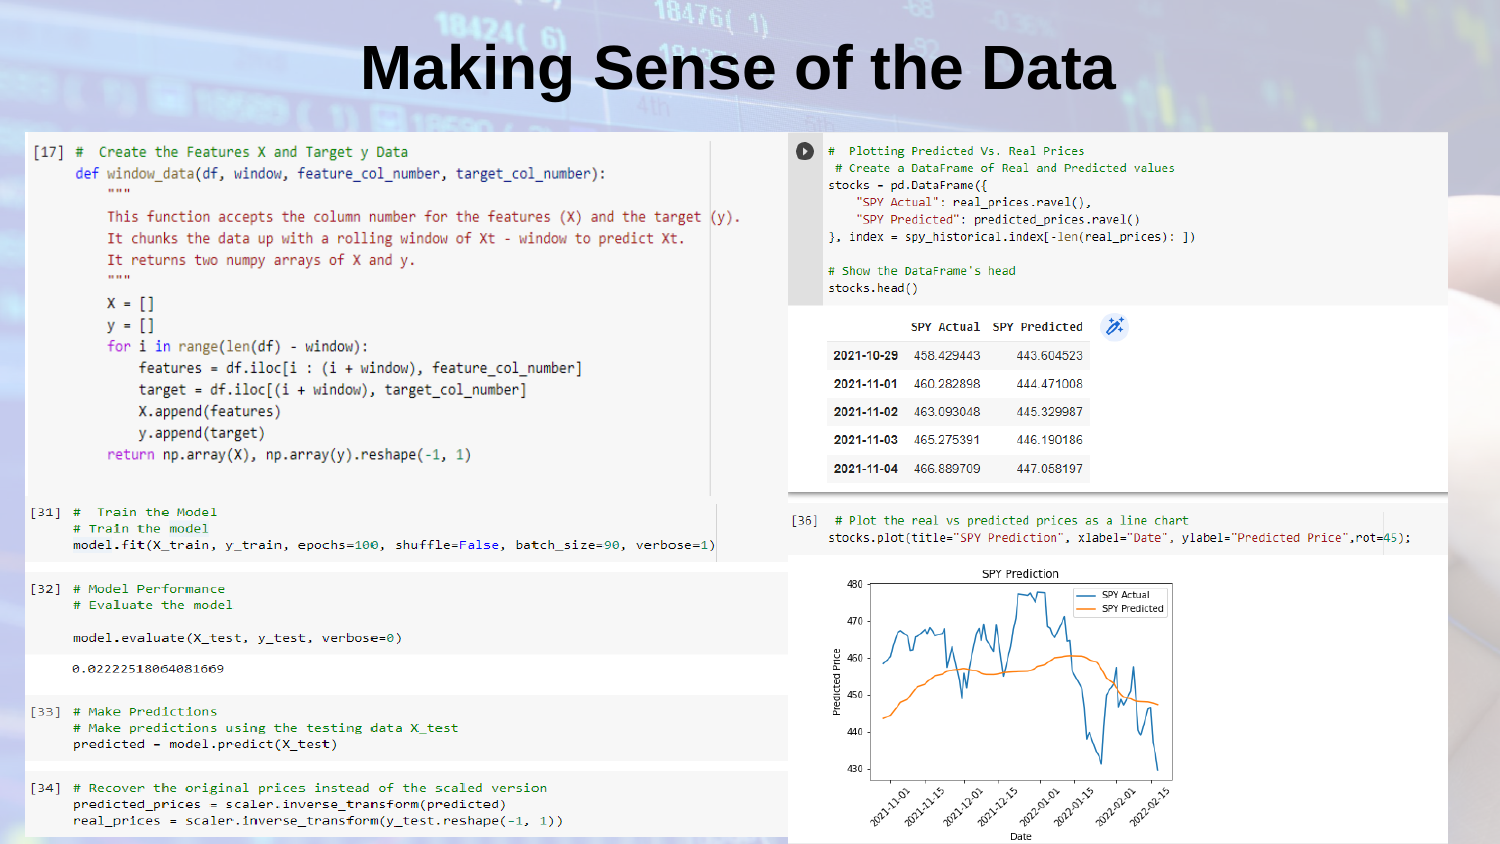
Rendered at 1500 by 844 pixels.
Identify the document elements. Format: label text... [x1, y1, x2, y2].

picture [0, 0, 1500, 844]
title Making Sense of the Data [51, 11, 1428, 106]
